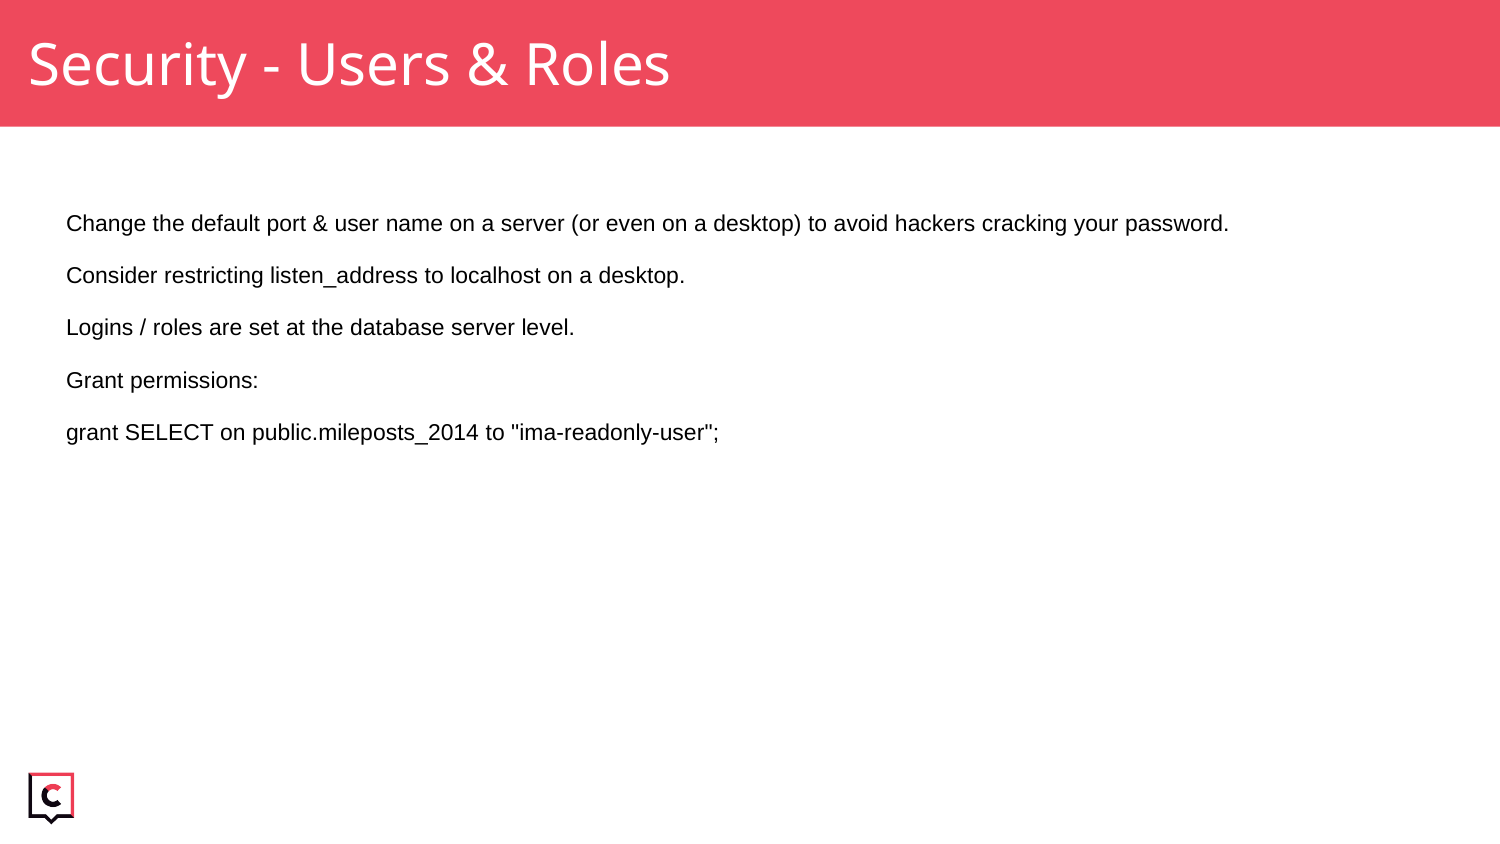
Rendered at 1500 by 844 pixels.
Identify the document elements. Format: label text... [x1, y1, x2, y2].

list Change the default port & user name on a server (or even on a desktop) to avoid hackers cracking your password. Consider restricting listen_address to localhost on a desktop. Logins / roles are set at the database server level. Grant permissions: grant SELECT on public.mileposts_2014 to "ima-readonly-user"; [51, 189, 1449, 750]
title Security - Users & Roles [13, 12, 1412, 107]
picture [19, 764, 82, 830]
